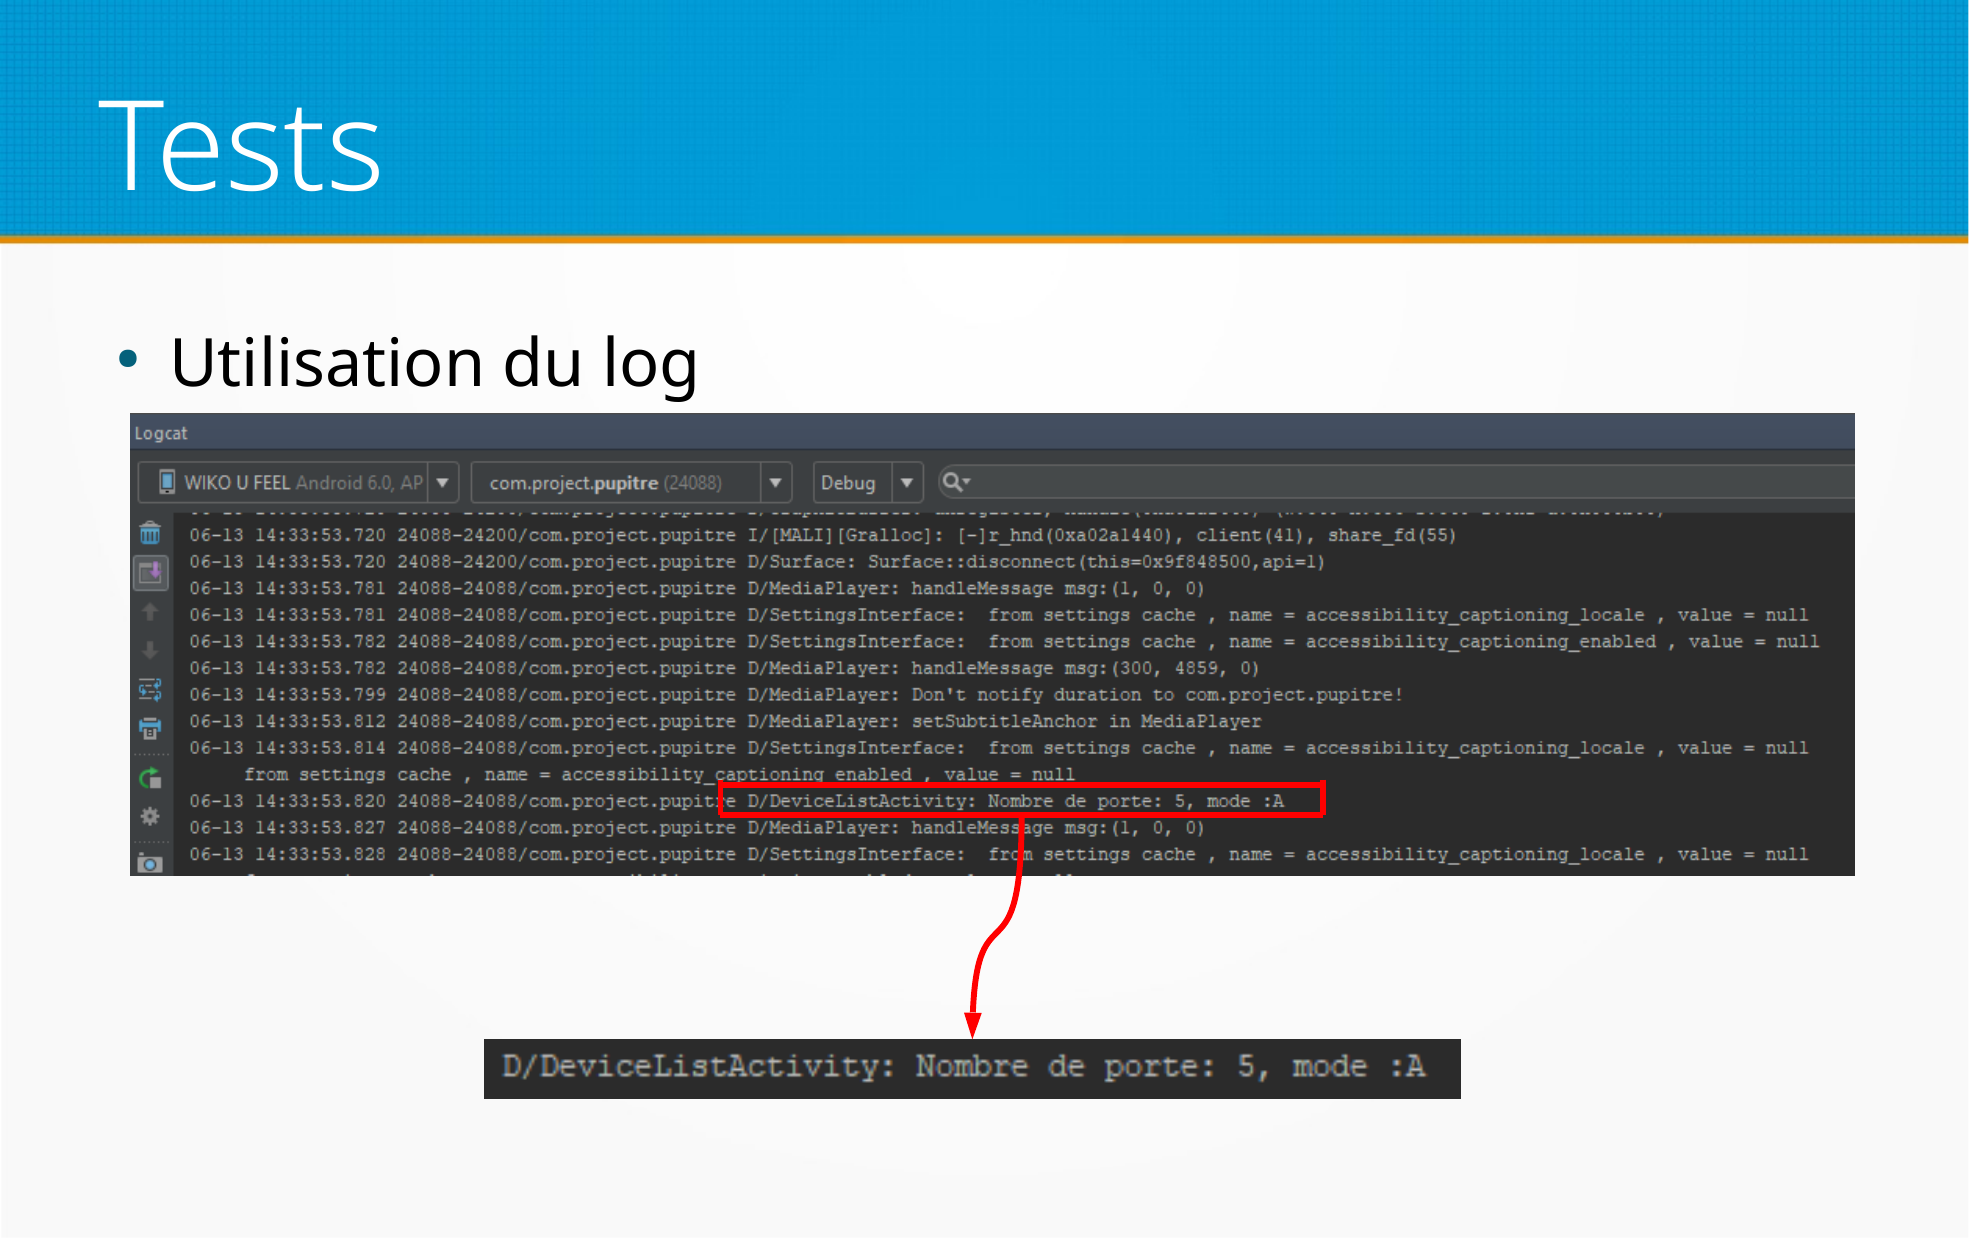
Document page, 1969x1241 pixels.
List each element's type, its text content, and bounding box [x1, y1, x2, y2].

picture [0, 233, 1969, 1241]
list Utilisation du log [98, 315, 780, 1081]
title Tests [98, 19, 1870, 227]
